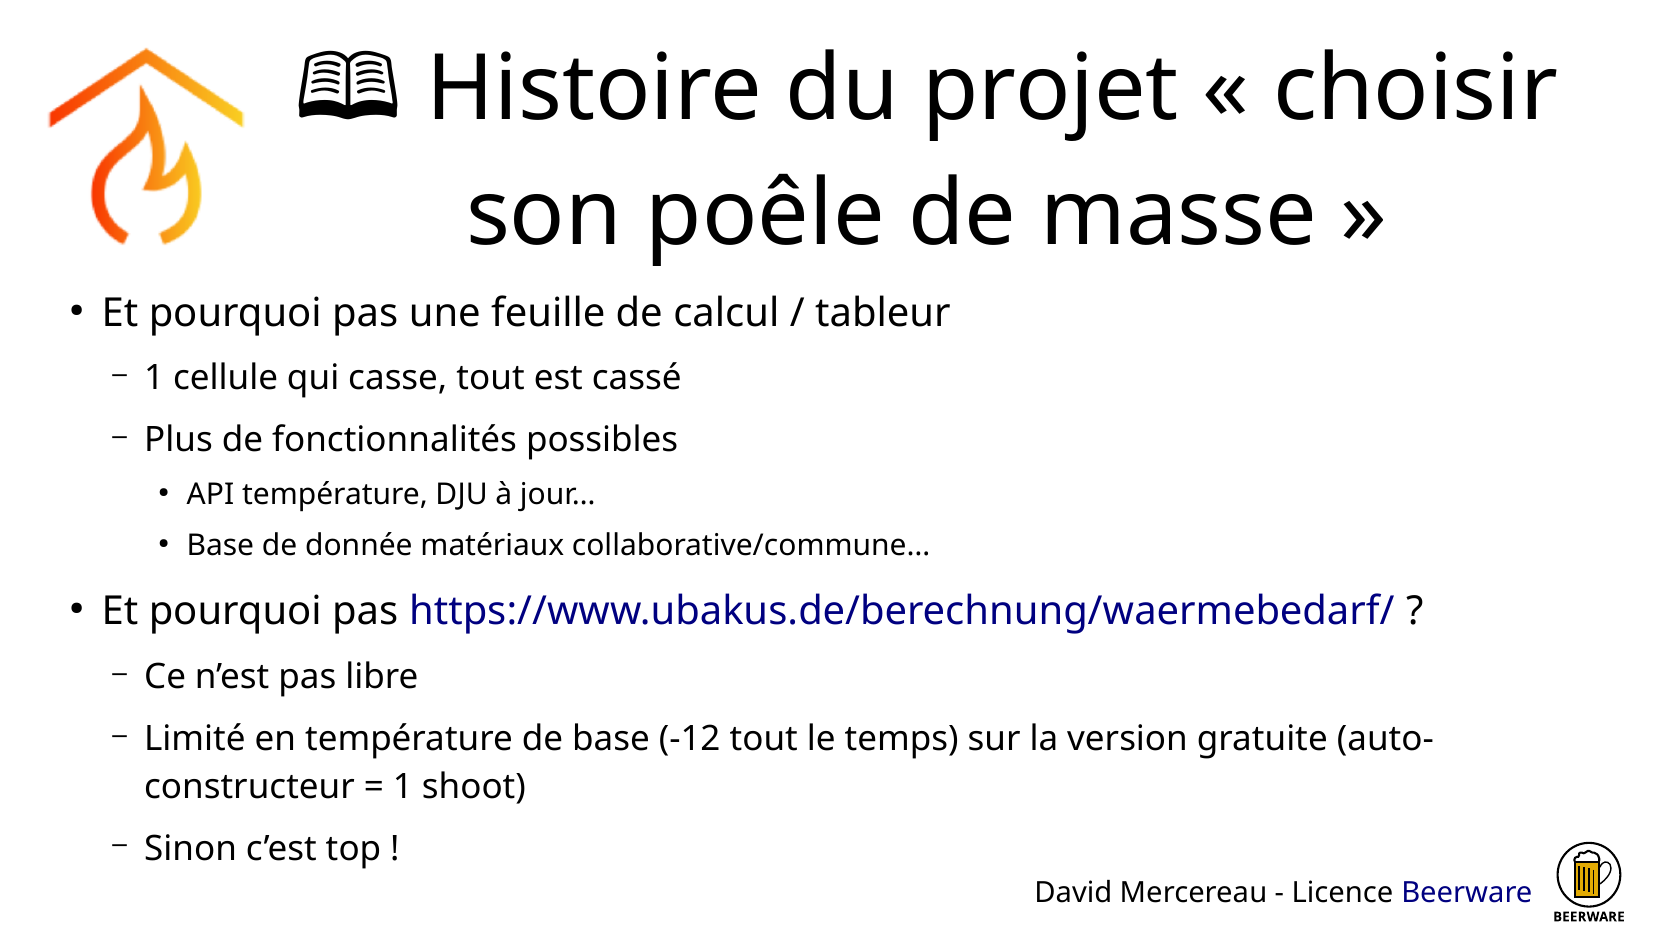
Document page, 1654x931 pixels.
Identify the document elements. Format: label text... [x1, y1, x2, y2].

picture [47, 47, 246, 246]
title 🕮 Histoire du projet « choisir son poêle de masse » [271, 54, 1583, 239]
list Et pourquoi pas une feuille de calcul / tableur 1 cellule qui casse, tout est cassé Plus de fonctionnalités possibles API température, DJU à jour… Base de donnée matériaux collaborative/commune… Et pourquoi pas https://www.ubakus.de/berechnung/waermebedarf/ ? Ce n’est pas libre Limité en température de base (-12 tout le temps) sur la version gratuite (auto-constructeur = 1 shoot) Sinon c’est top ! [59, 283, 1583, 875]
